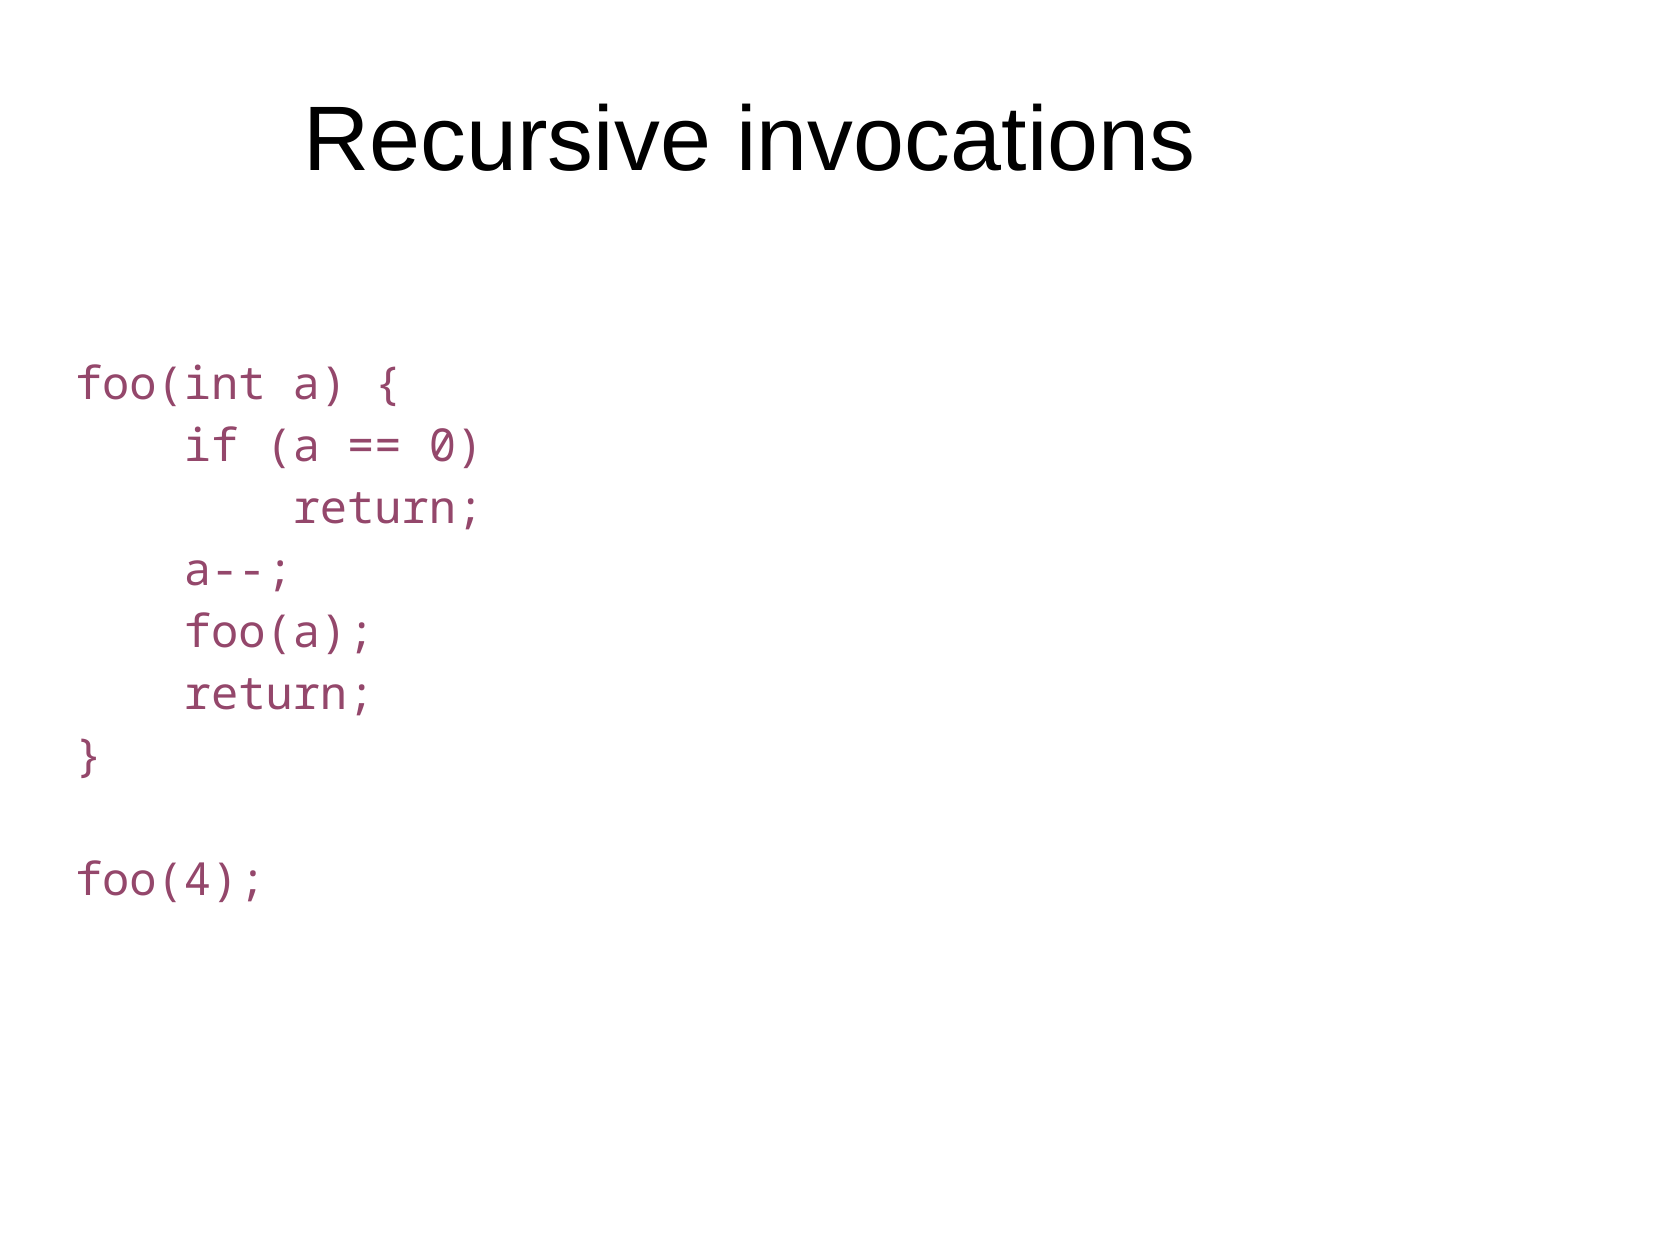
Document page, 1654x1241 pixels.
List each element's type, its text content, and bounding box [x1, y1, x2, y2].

list foo(int a) { if (a == 0) return; a--; foo(a); return; } foo(4); [75, 263, 734, 916]
title Recursive invocations [75, 44, 1425, 233]
